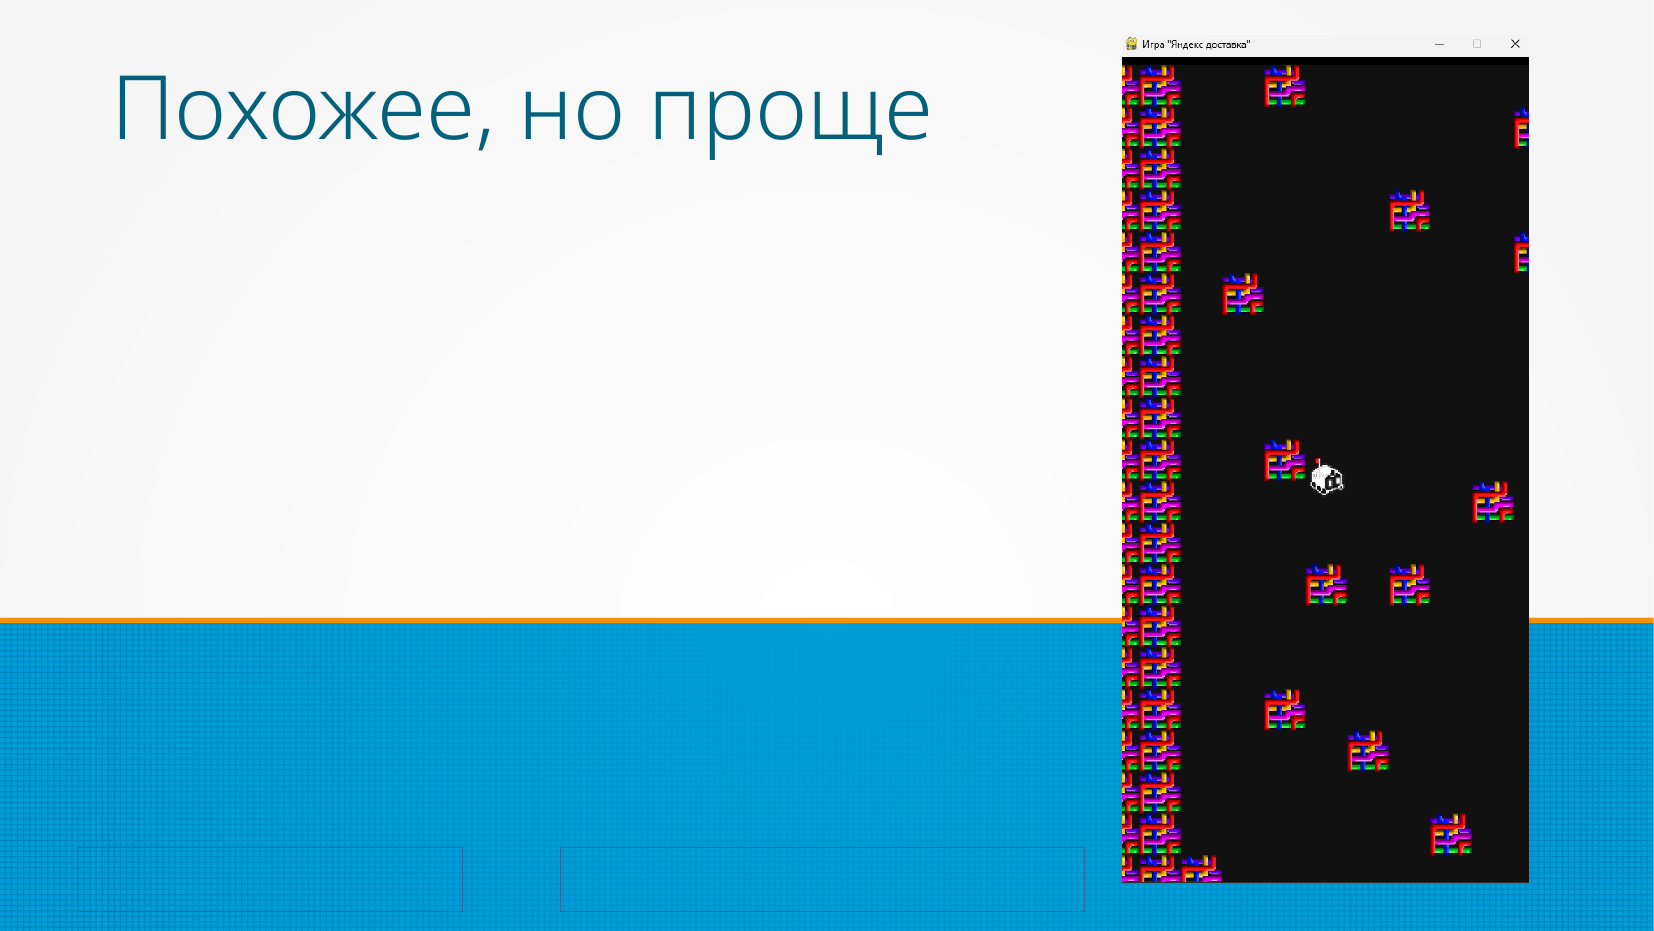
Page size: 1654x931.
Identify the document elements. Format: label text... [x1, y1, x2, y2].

title Похожее, но проще [111, 37, 945, 166]
picture [0, 0, 1654, 882]
